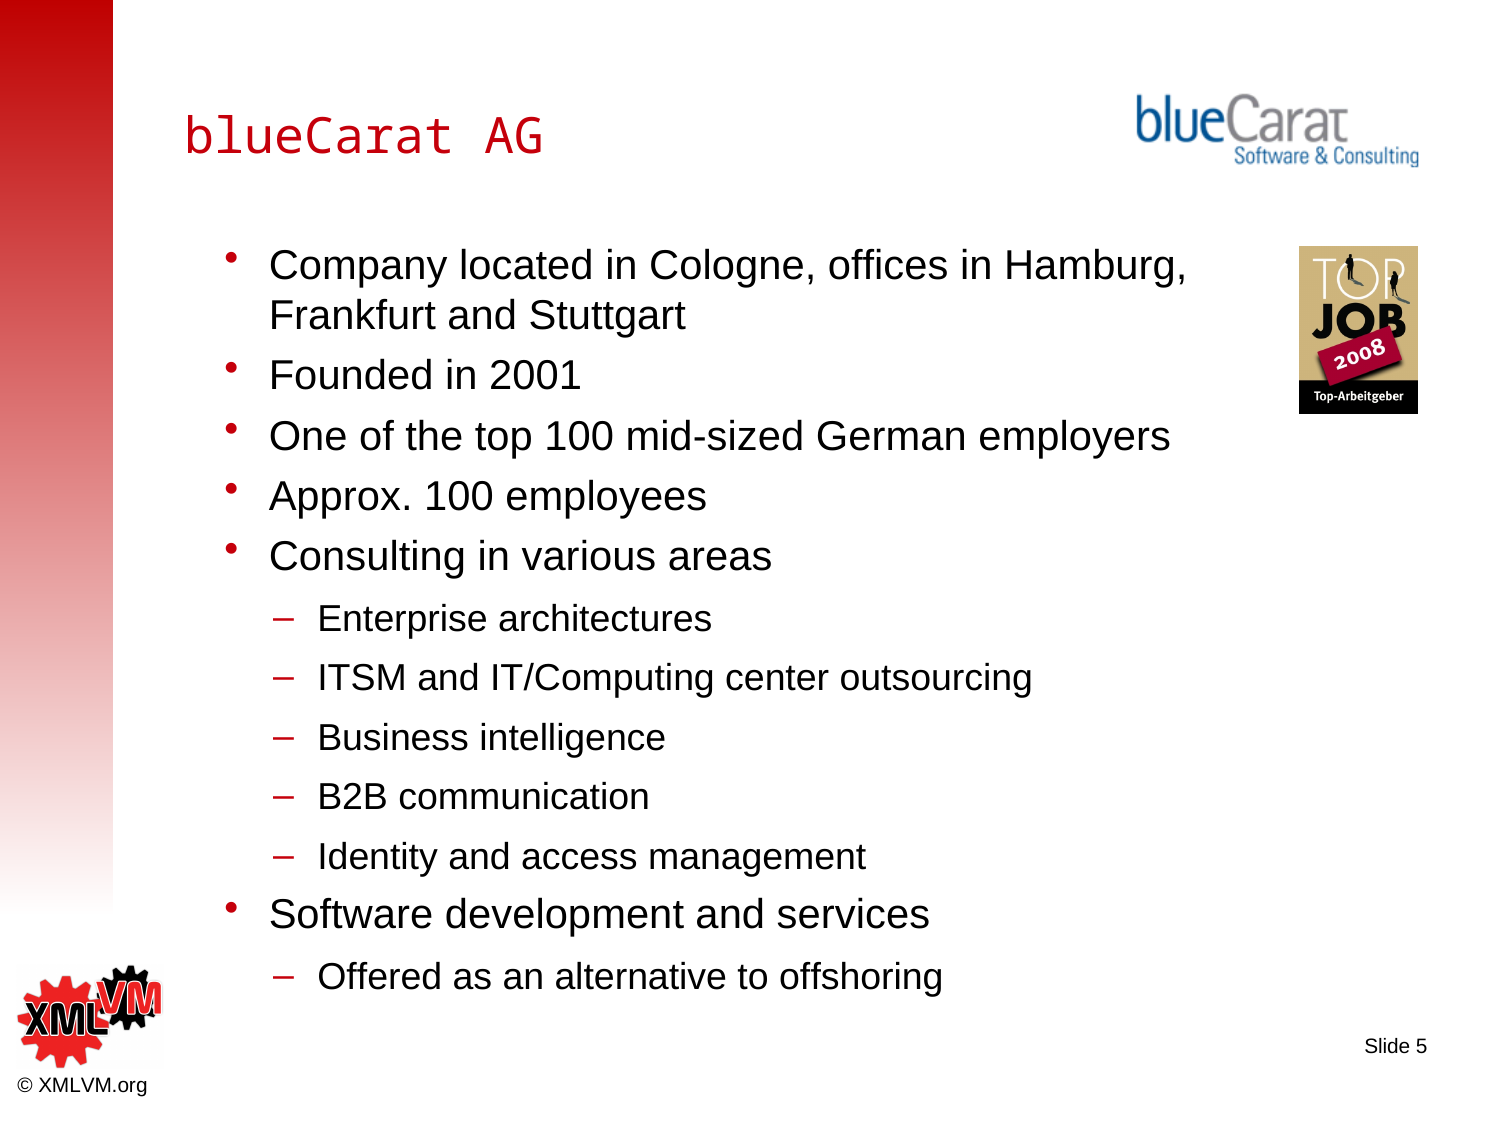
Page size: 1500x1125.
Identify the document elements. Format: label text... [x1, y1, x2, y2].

list Company located in Cologne, offices in Hamburg, Frankfurt and Stuttgart Founded in 2001 One of the top 100 mid-sized German employers Approx. 100 employees Consulting in various areas Enterprise architectures ITSM and IT/Computing center outsourcing Business intelligence B2B communication Identity and access management Software development and services Offered as an alternative to offshoring [224, 237, 1447, 997]
picture [1122, 76, 1435, 184]
title blueCarat AG [170, 67, 1447, 207]
picture [1299, 246, 1418, 414]
picture [16, 964, 164, 1069]
